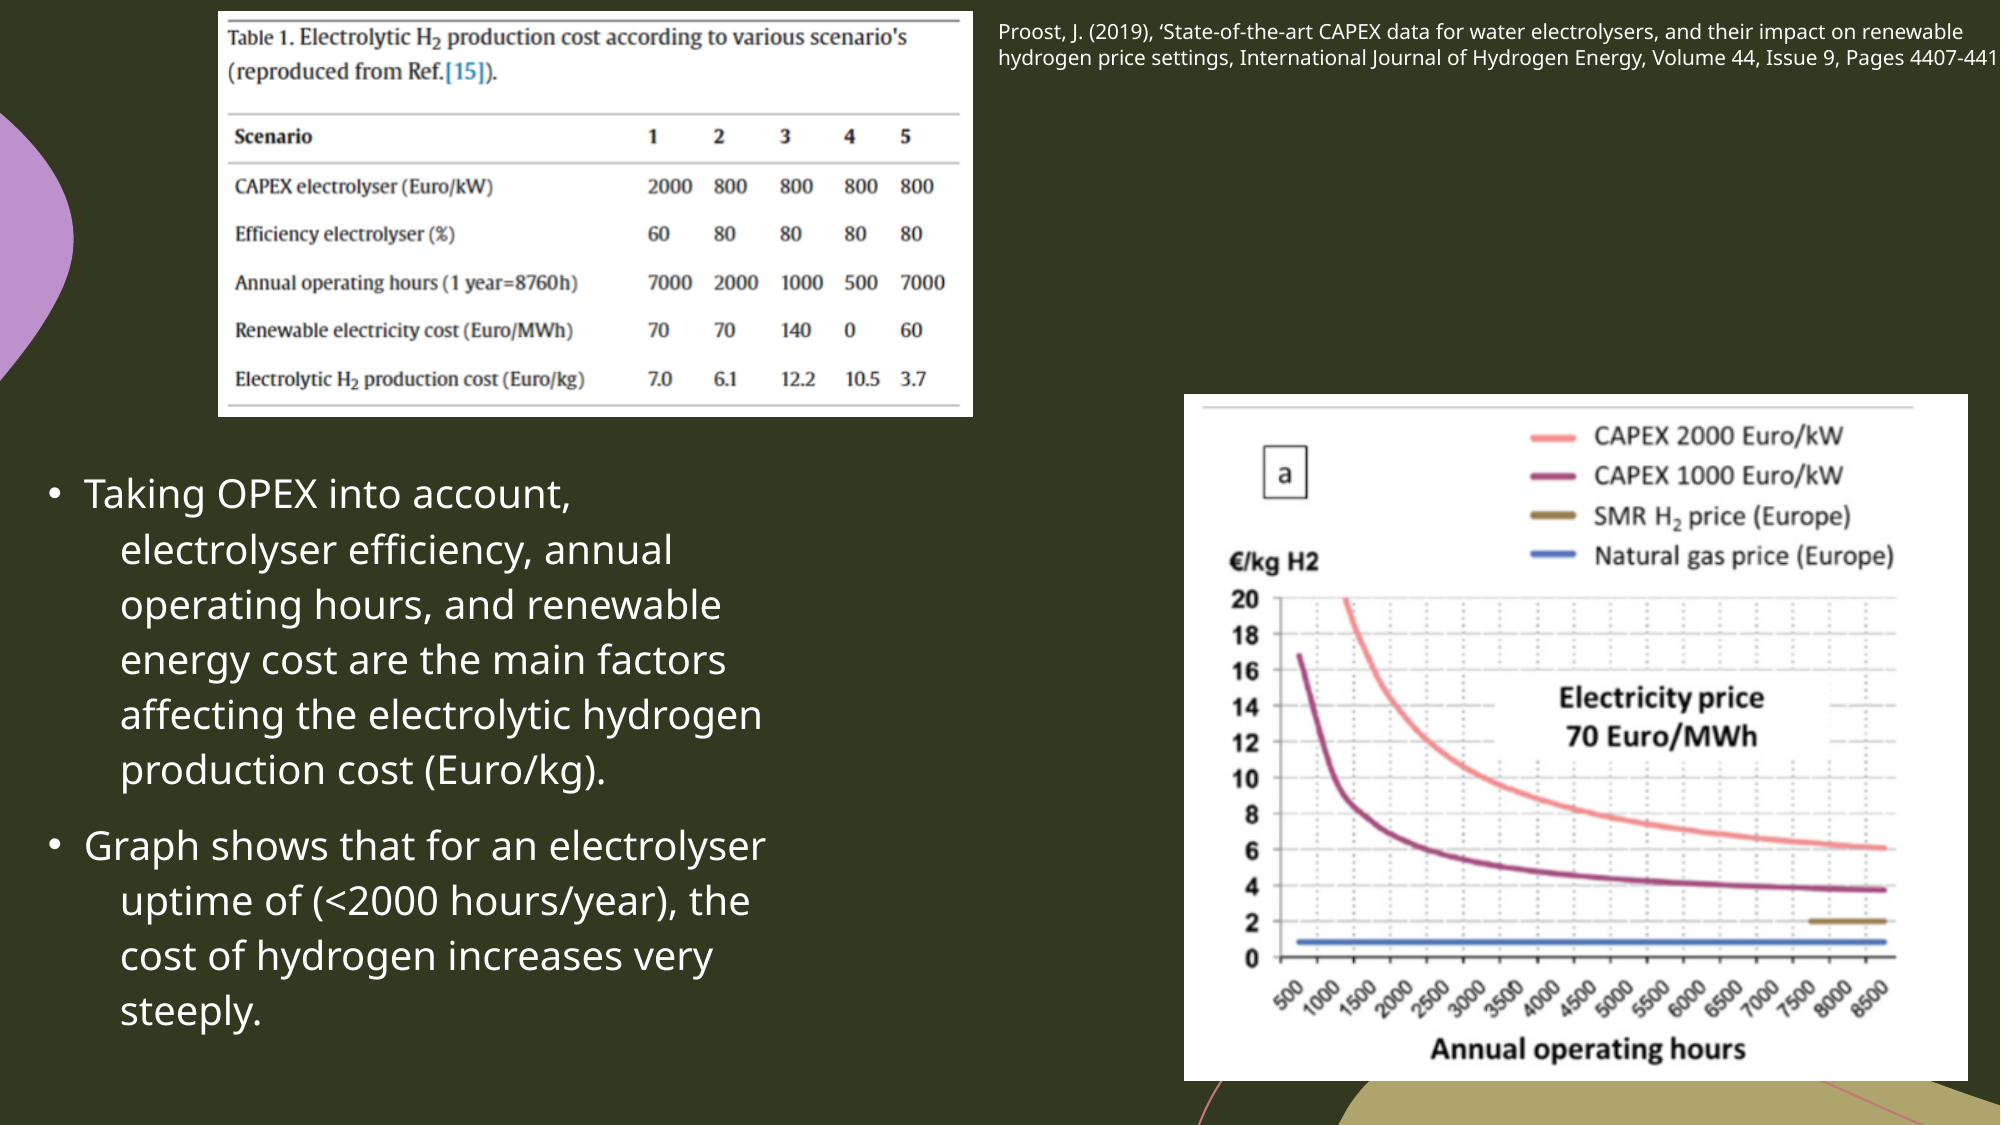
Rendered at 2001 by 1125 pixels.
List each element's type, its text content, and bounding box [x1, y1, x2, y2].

picture [1184, 394, 1968, 1081]
text_box Proost, J. (2019), ‘State-of-the-art CAPEX data for water electrolysers, and their impact on renewable hydrogen price settings, International Journal of Hydrogen Energy, Volume 44, Issue 9, Pages 4407-4412 [983, 11, 2000, 78]
picture [218, 11, 973, 418]
list Taking OPEX into account, electrolyser efficiency, annual operating hours, and renewable energy cost are the main factors affecting the electrolytic hydrogen production cost (Euro/kg). Graph shows that for an electrolyser uptime of (<2000 hours/year), the cost of hydrogen increases very steeply. [32, 454, 787, 1081]
